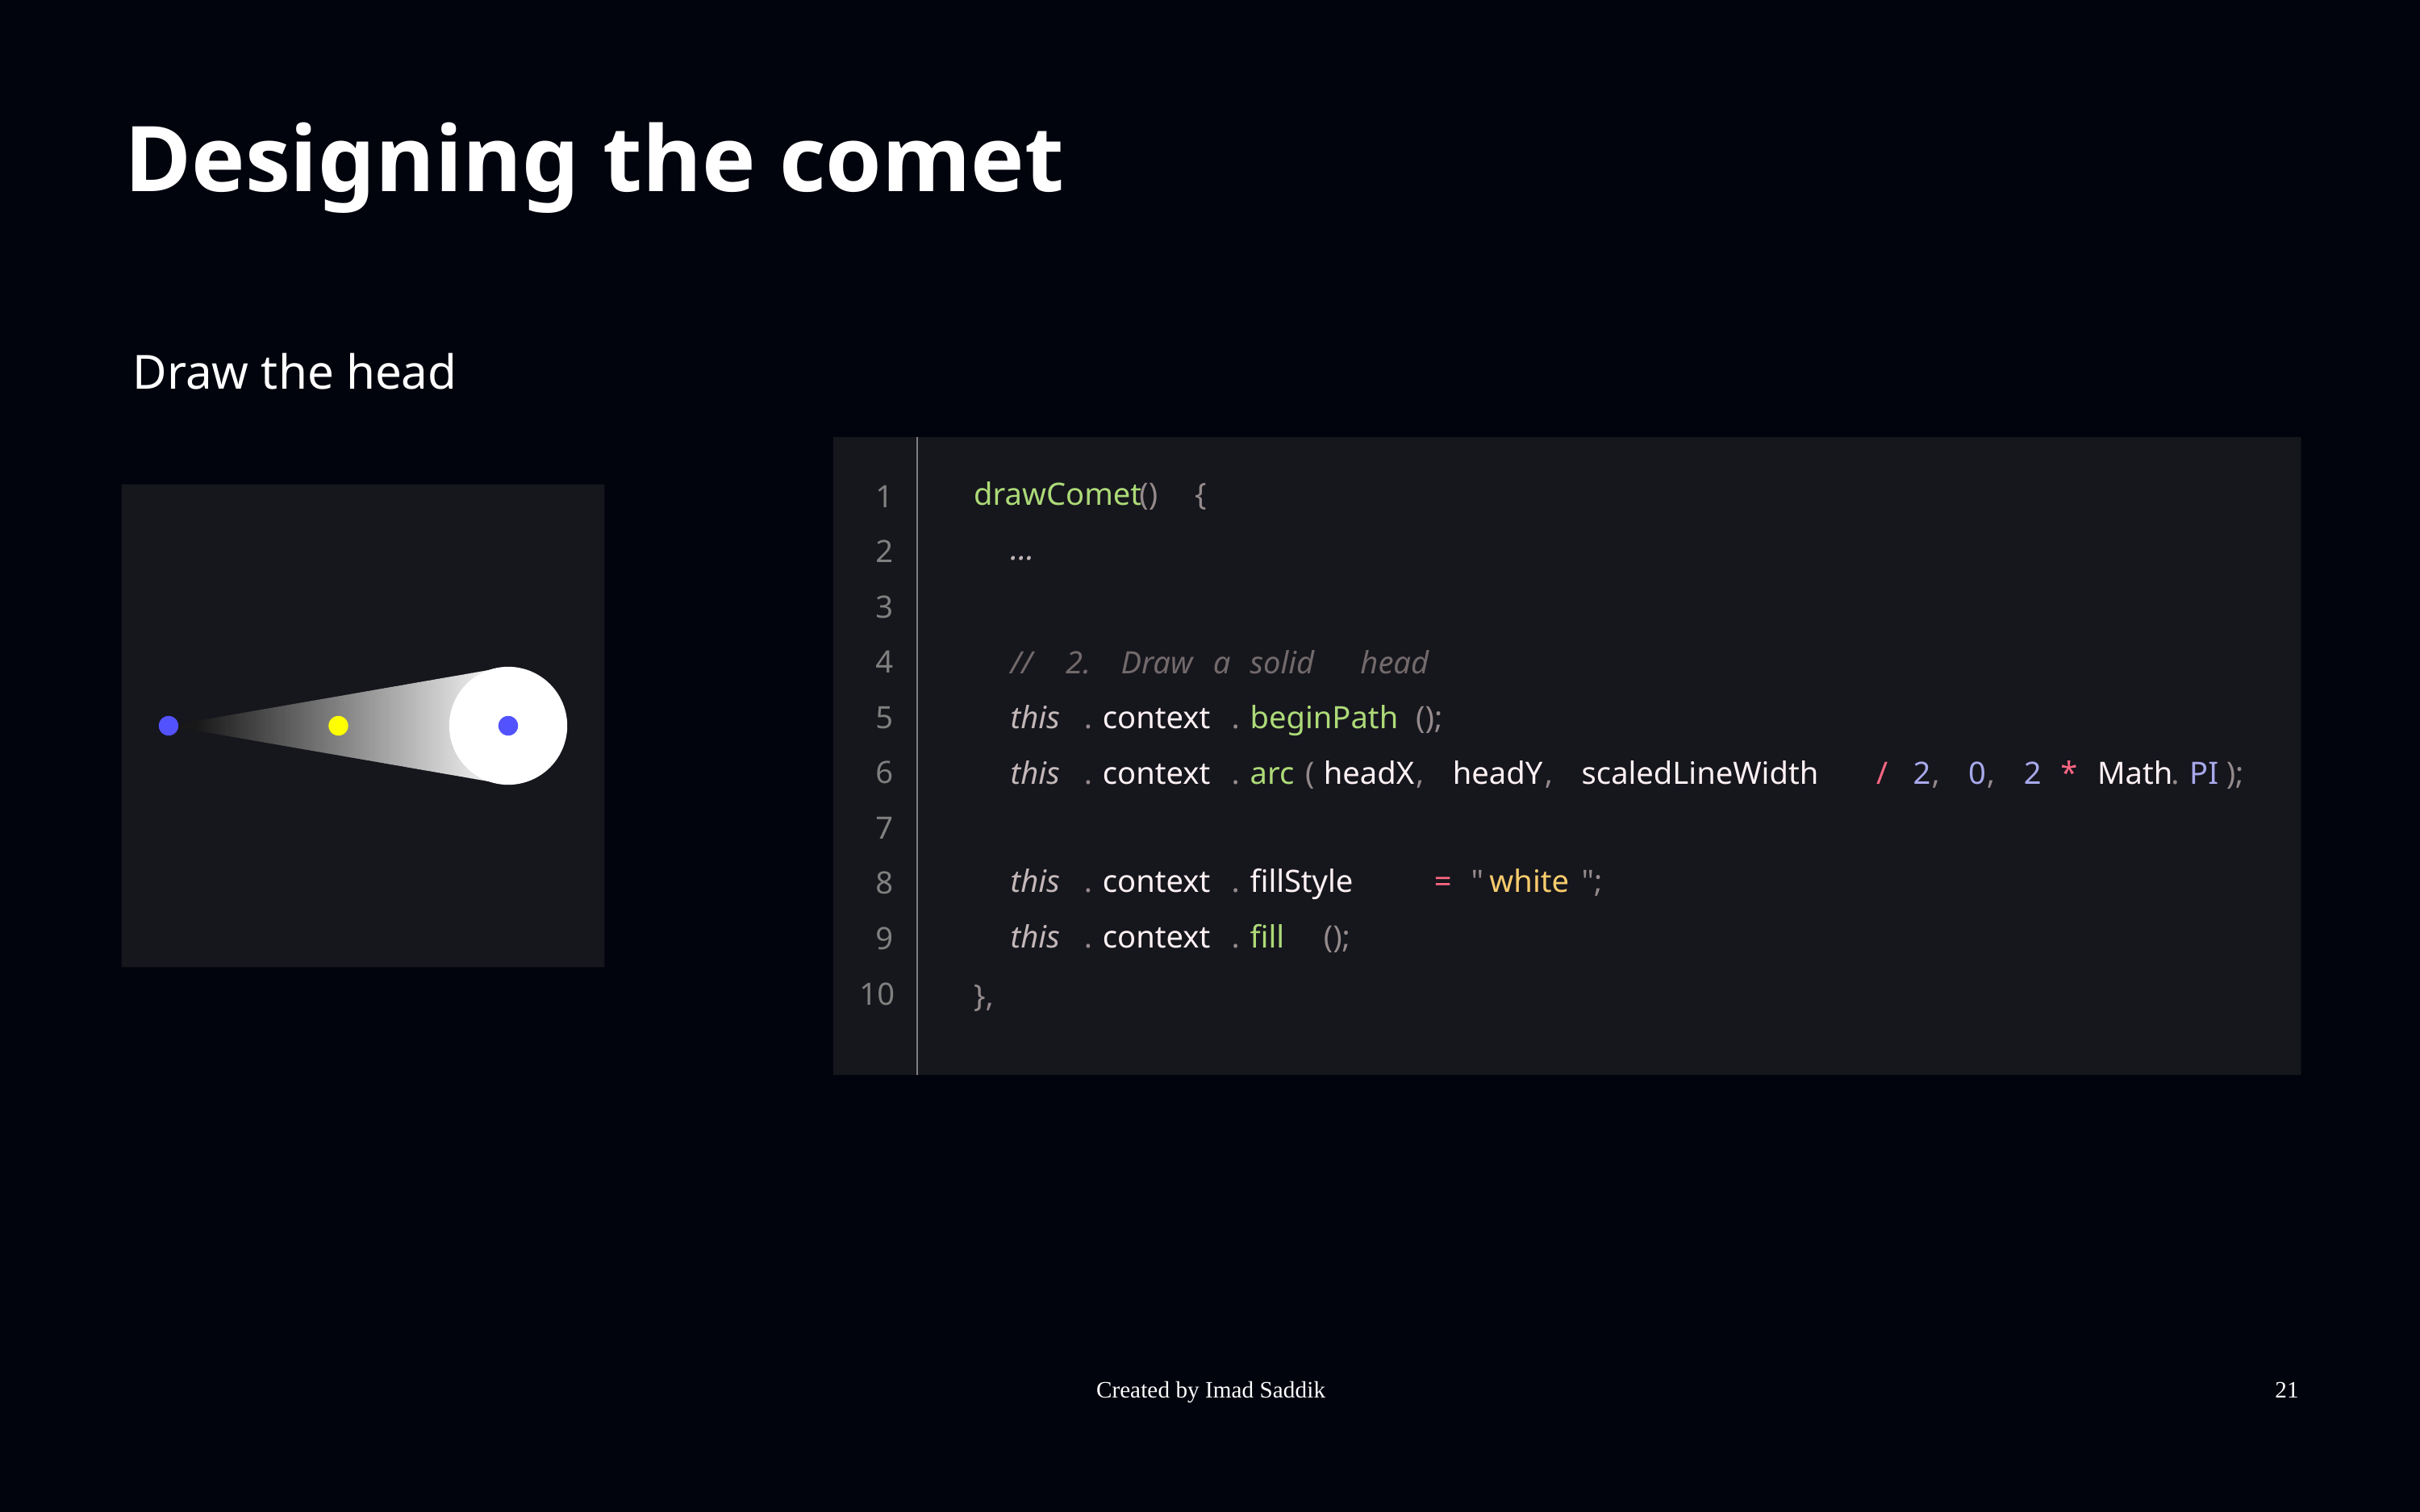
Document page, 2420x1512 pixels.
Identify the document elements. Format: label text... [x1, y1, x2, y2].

text_box Draw the head [121, 301, 817, 399]
picture [832, 436, 2301, 1076]
picture [121, 484, 606, 968]
text_box Designing the comet [112, 61, 1411, 251]
